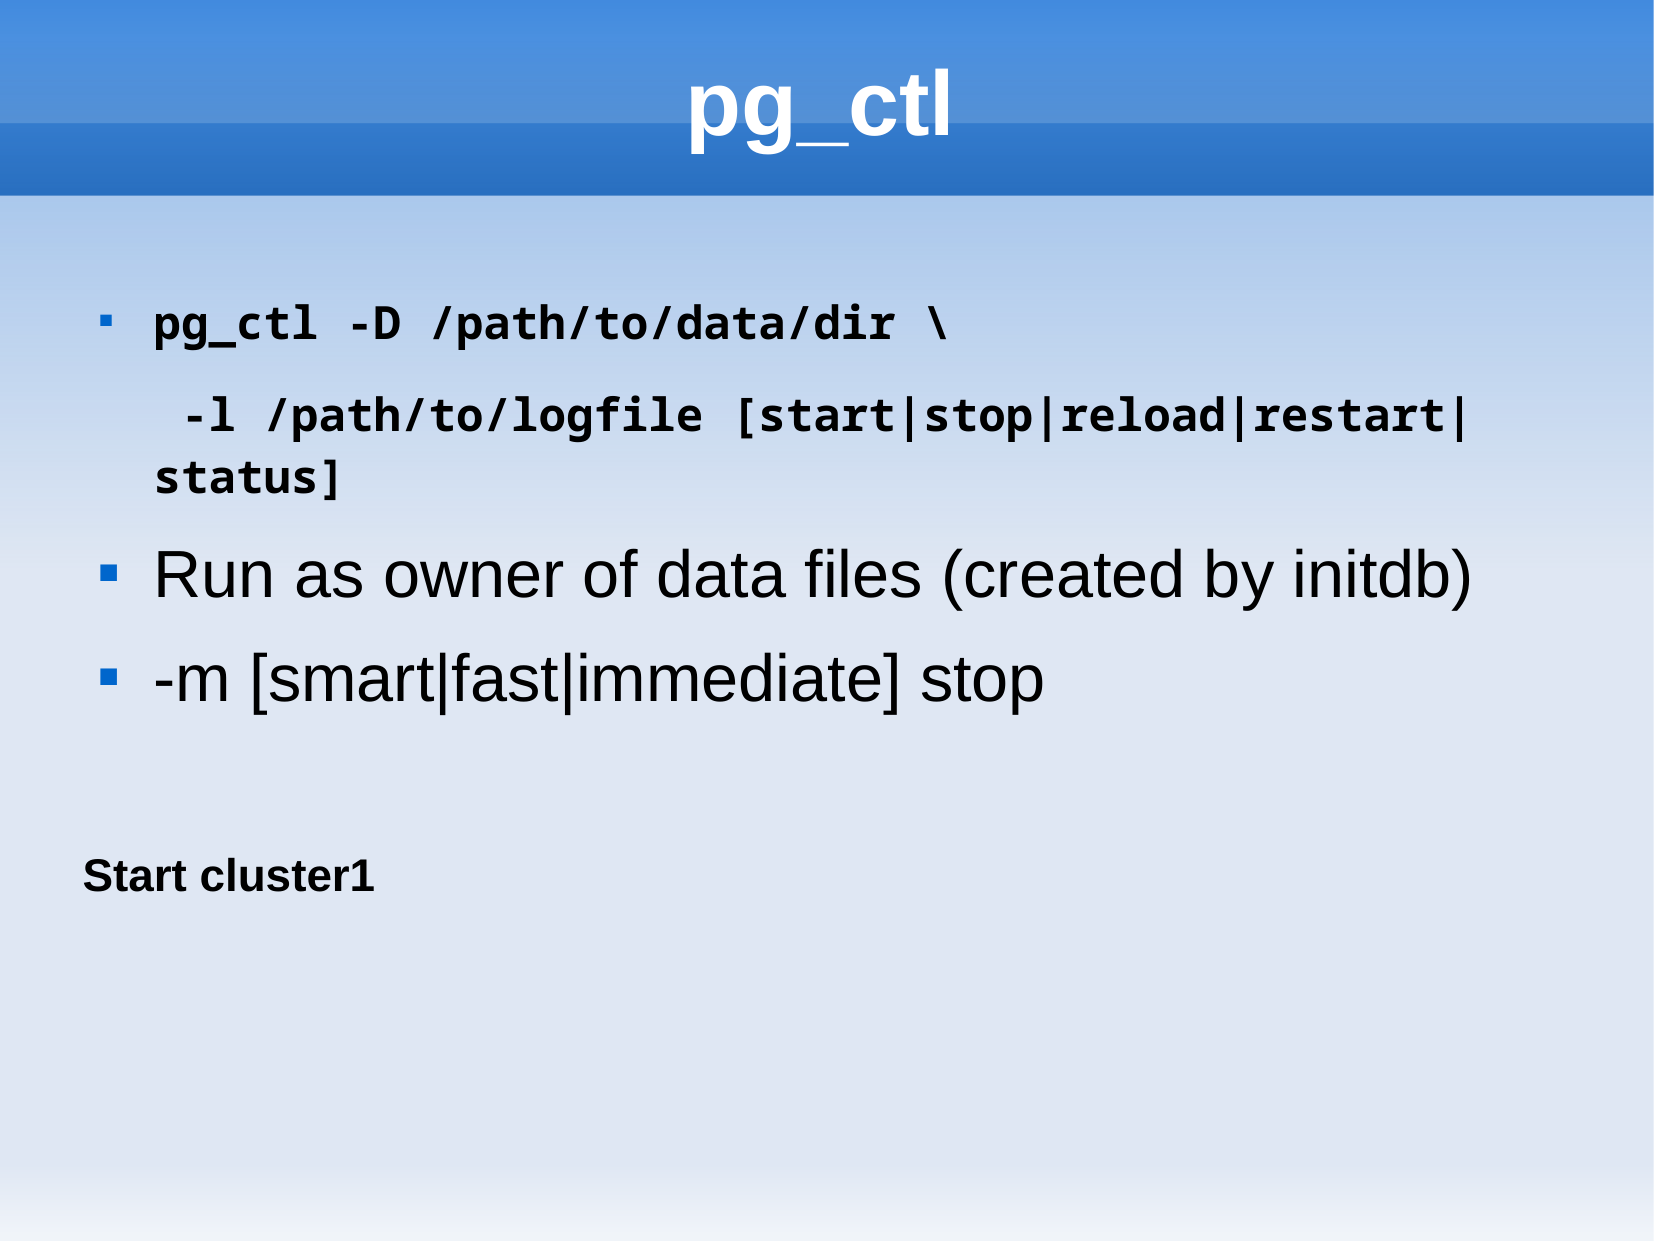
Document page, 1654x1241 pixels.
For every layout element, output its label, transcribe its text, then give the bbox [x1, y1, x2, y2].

picture [0, 0, 1654, 1241]
list pg_ctl -D /path/to/data/dir \ -l /path/to/logfile [start|stop|reload|restart|status] Run as owner of data files (created by initdb) -m [smart|fast|immediate] stop Start cluster1 [82, 290, 1571, 1094]
title pg_ctl [76, 0, 1565, 208]
